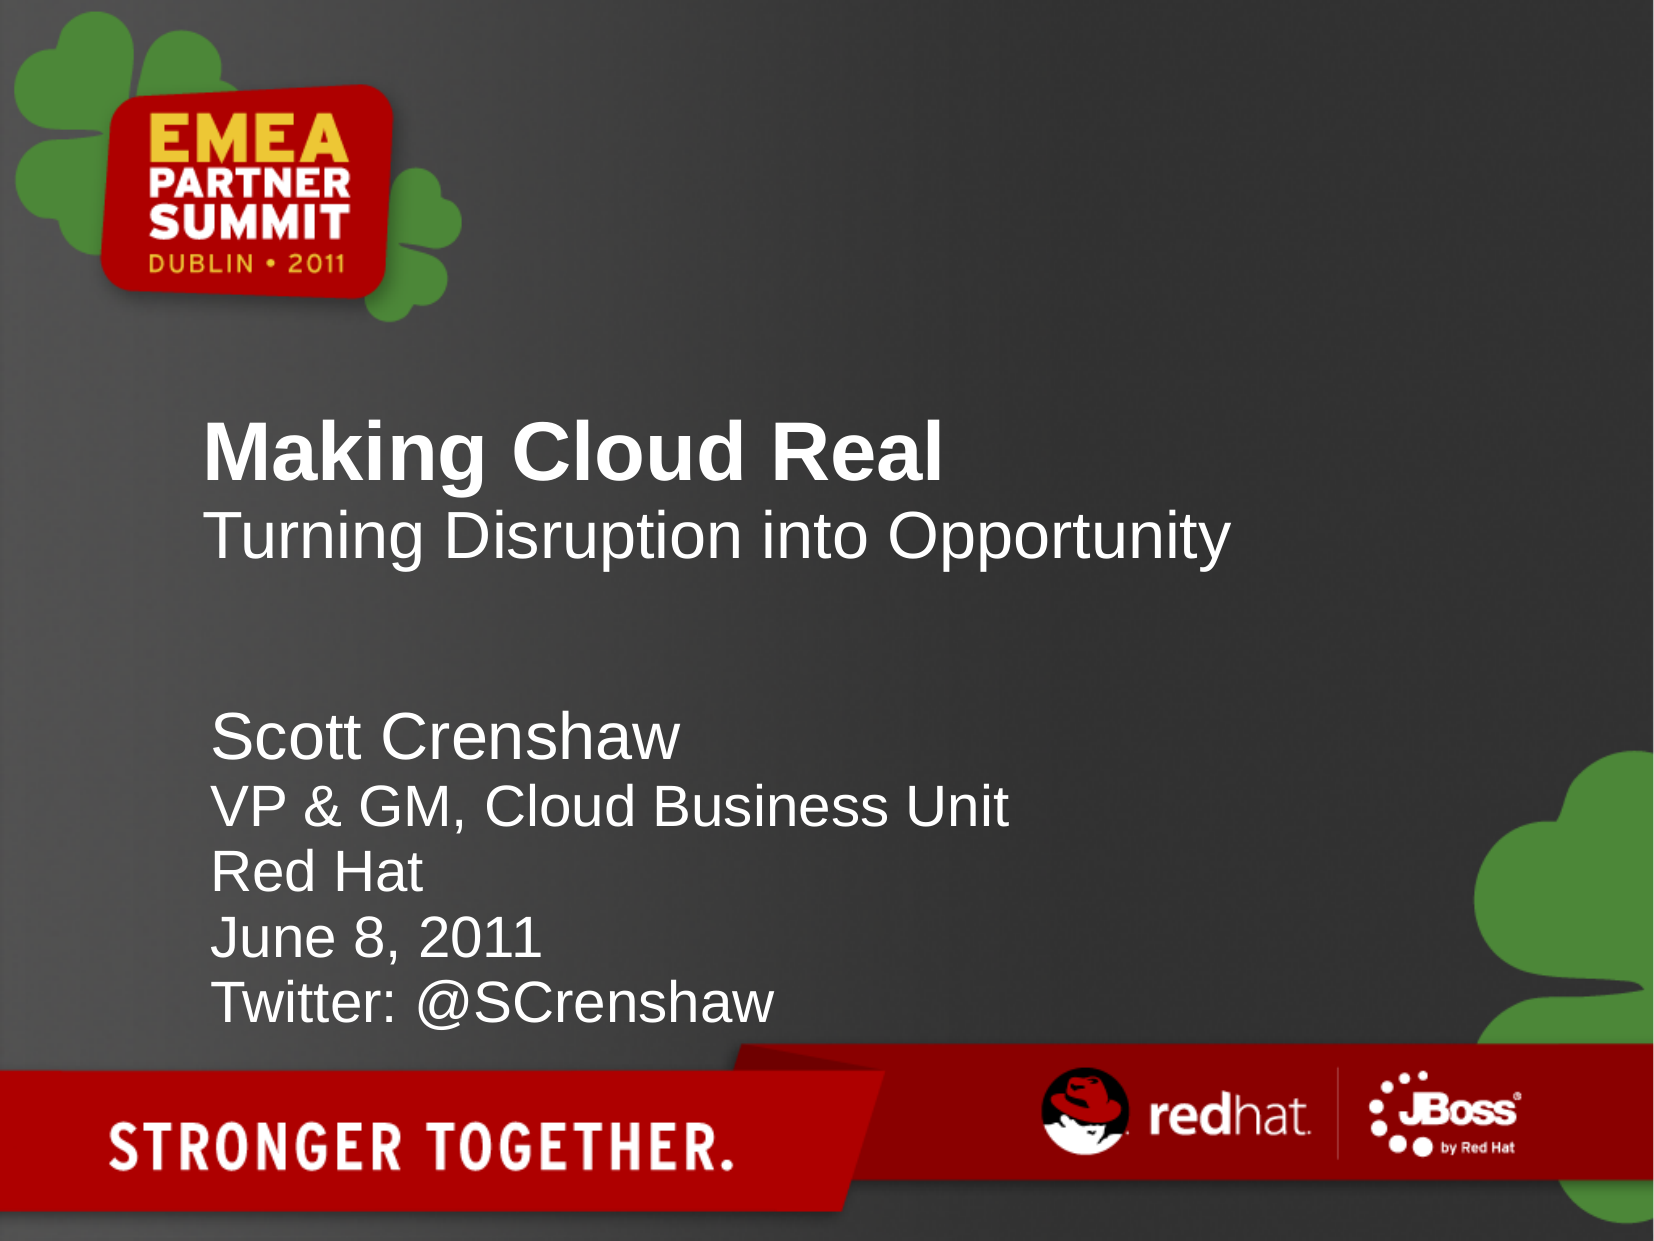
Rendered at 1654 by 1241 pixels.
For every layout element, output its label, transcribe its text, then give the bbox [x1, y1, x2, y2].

text_box Scott Crenshaw VP & GM, Cloud Business Unit Red Hat June 8, 2011 Twitter: @SCrenshaw [195, 654, 1163, 1005]
picture [0, 0, 1654, 1241]
text_box Making Cloud Real Turning Disruption into Opportunity [187, 397, 1426, 581]
